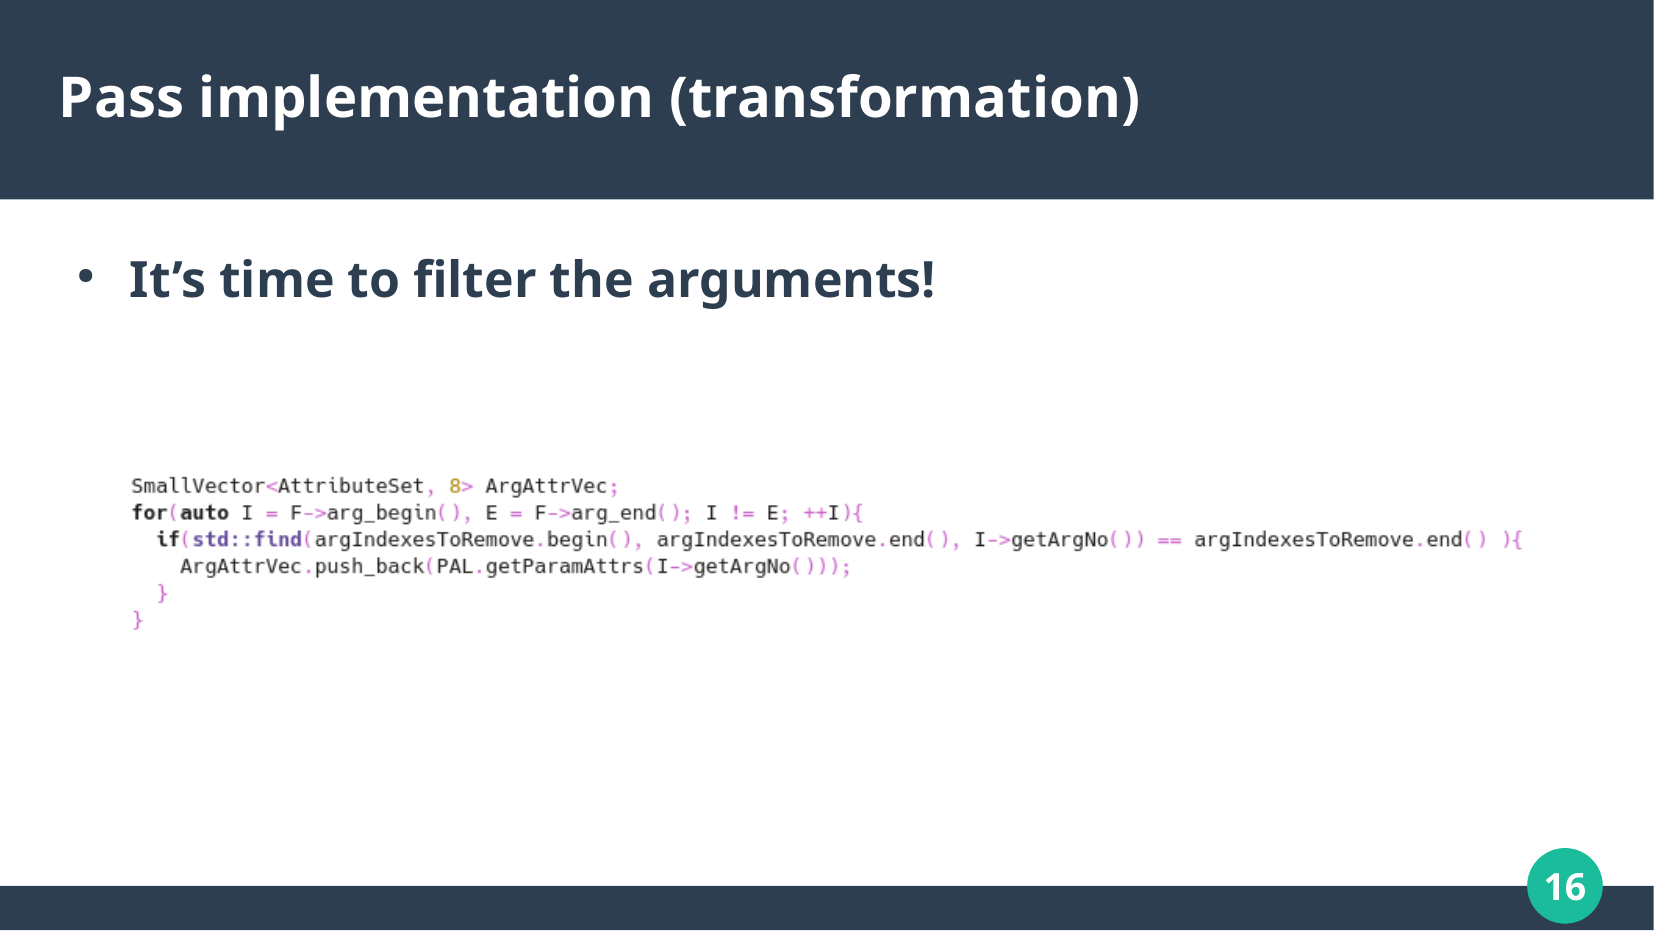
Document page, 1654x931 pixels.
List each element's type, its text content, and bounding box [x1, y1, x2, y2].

title Pass implementation (transformation) [59, 37, 1595, 155]
picture [112, 449, 1524, 652]
list It’s time to filter the arguments! [59, 243, 1595, 864]
